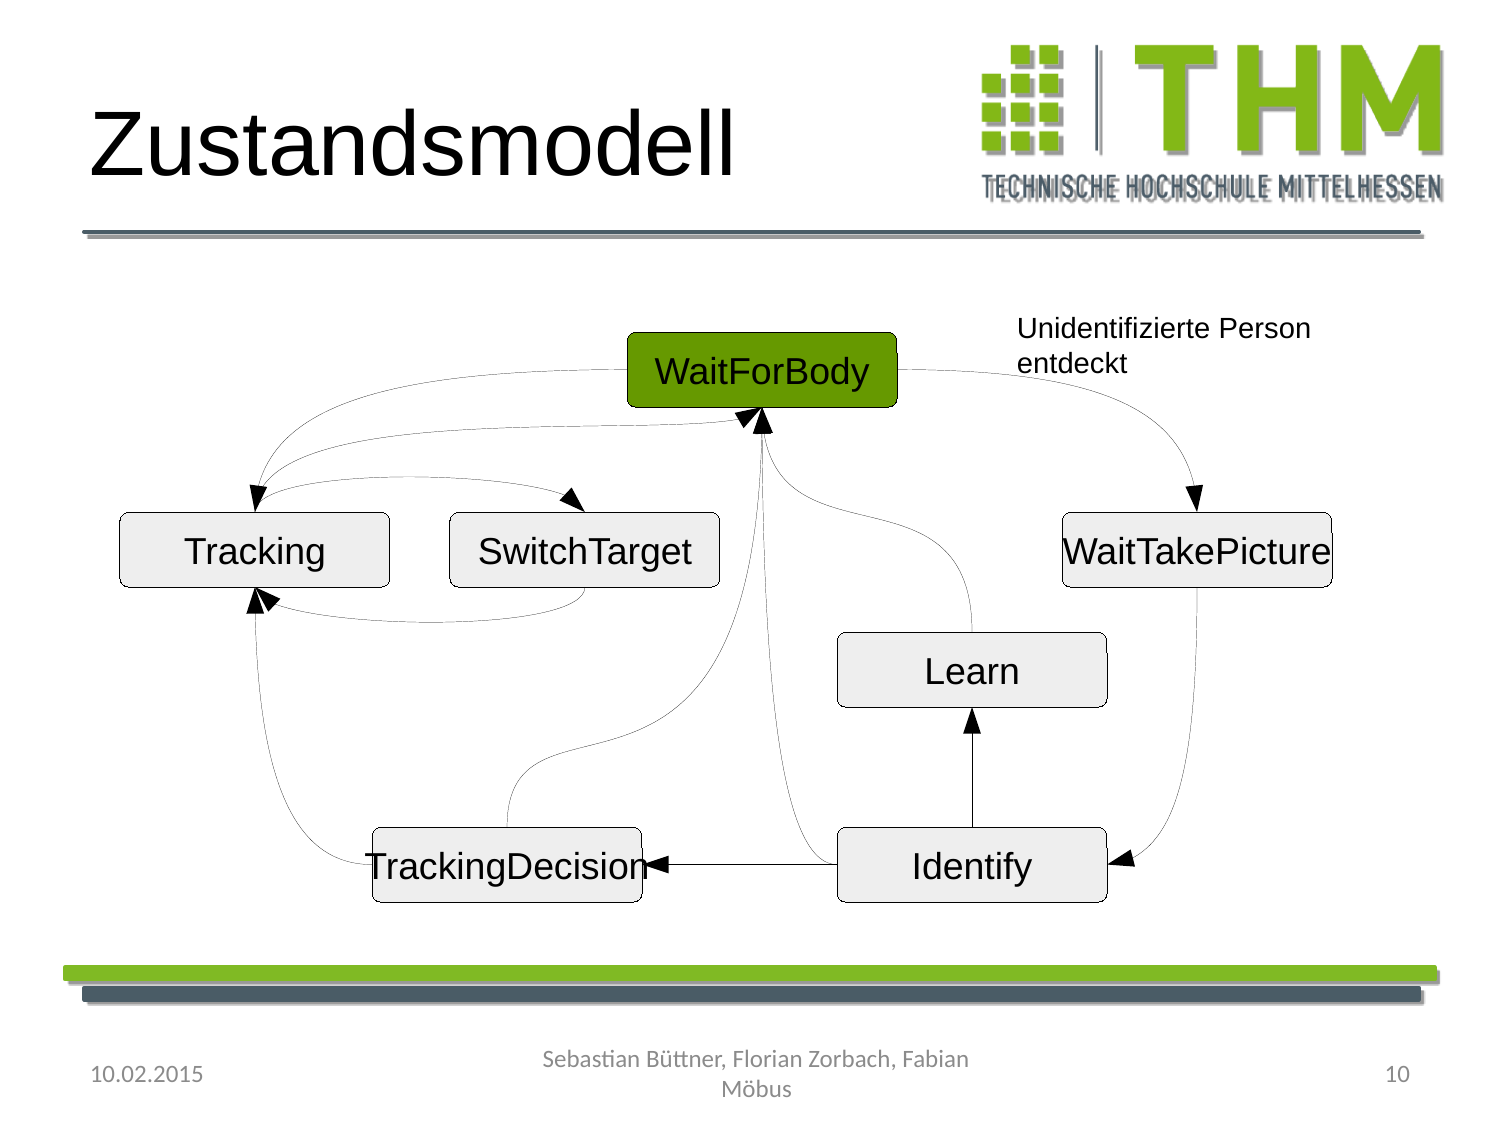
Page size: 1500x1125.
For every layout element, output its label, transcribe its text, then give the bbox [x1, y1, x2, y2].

text_box WaitTakePicture [1062, 512, 1333, 588]
text_box TrackingDecision [372, 827, 643, 903]
text_box Unidentifizierte Person entdeckt [1002, 302, 1347, 383]
text_box SwitchTarget [449, 512, 720, 588]
text_box Identify [837, 827, 1108, 903]
text_box Zustandsmodell [75, 45, 1425, 233]
text_box 10.02.2015 [74, 1042, 425, 1103]
text_box Tracking [119, 512, 390, 588]
text_box Learn [837, 632, 1108, 708]
text_box Sebastian Büttner, Florian Zorbach, Fabian Möbus [490, 1042, 1023, 1103]
text_box <number> [1074, 1042, 1425, 1103]
picture [974, 30, 1448, 208]
text_box WaitForBody [627, 332, 898, 408]
